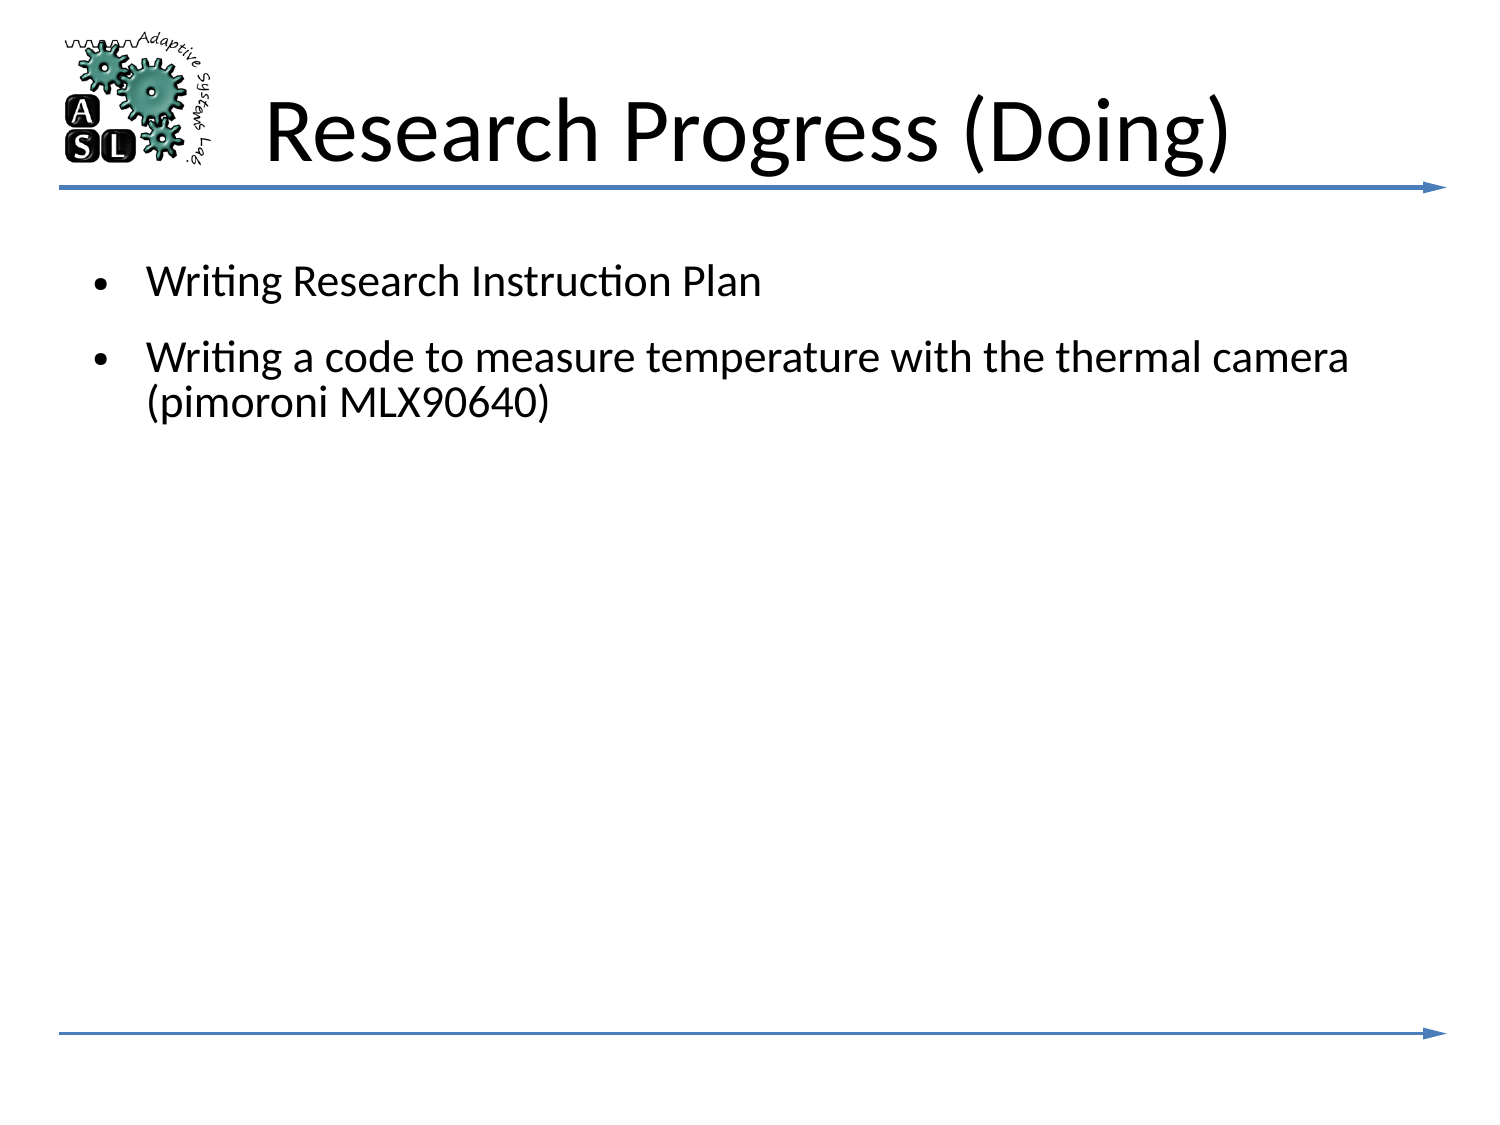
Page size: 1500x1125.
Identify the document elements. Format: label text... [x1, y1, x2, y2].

picture [58, 30, 211, 169]
list Writing Research Instruction Plan Writing a code to measure temperature with the thermal camera (pimoroni MLX90640) [75, 262, 1425, 1005]
title Research Progress (Doing) [75, 45, 1425, 233]
